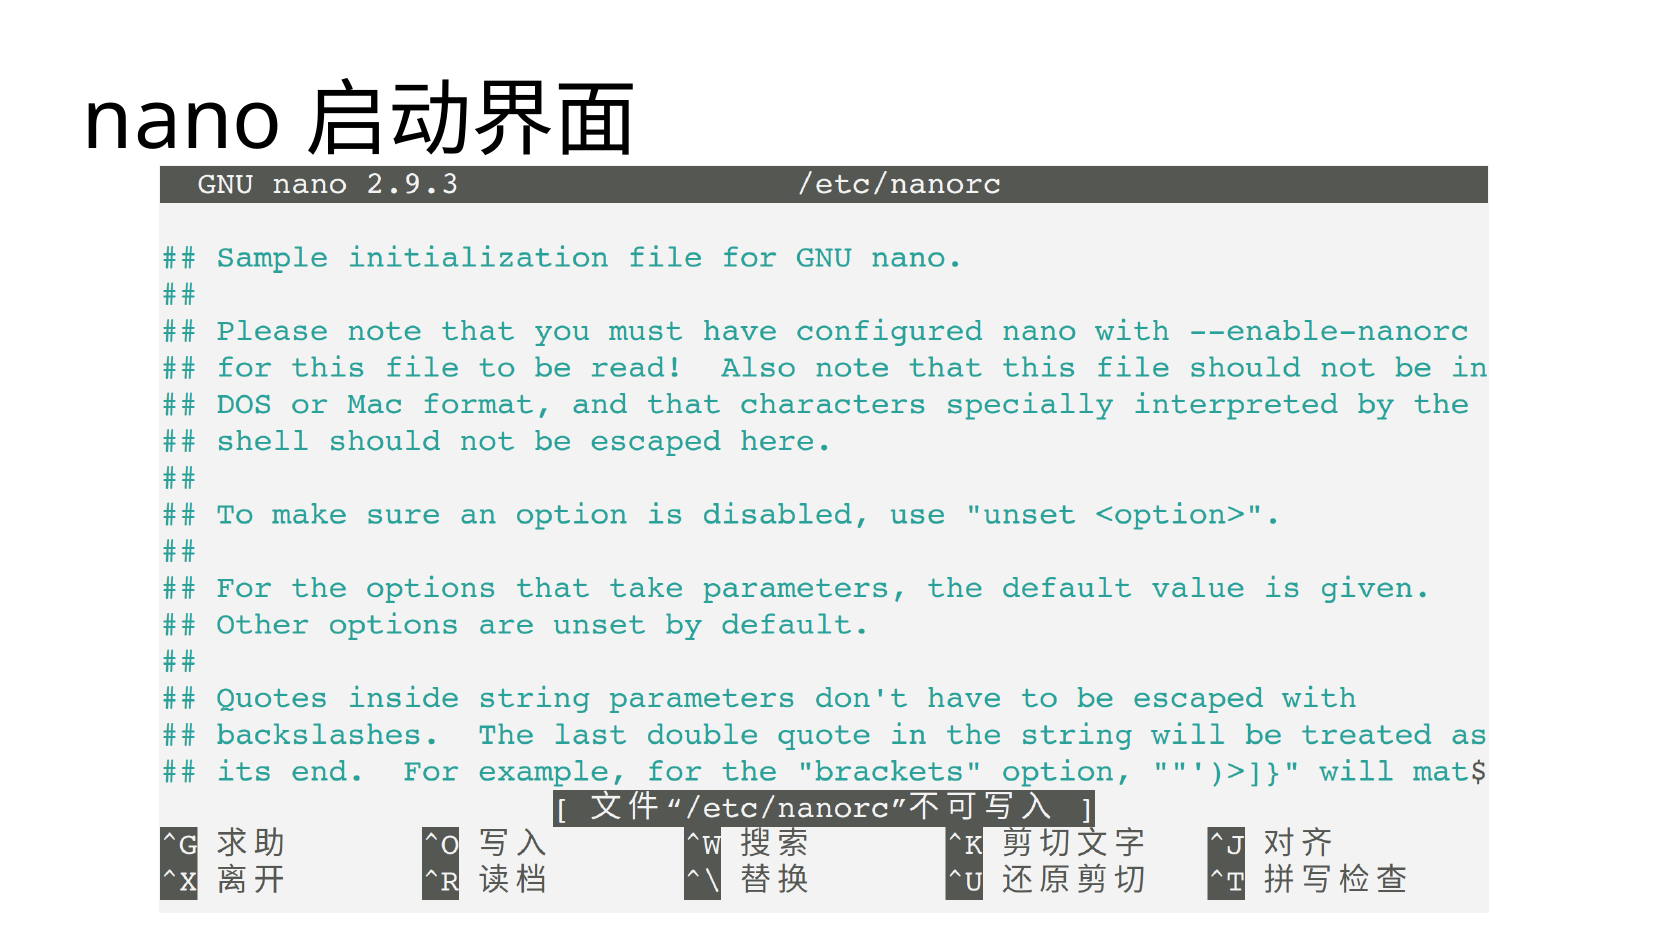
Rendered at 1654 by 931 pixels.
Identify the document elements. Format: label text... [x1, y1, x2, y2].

picture [159, 165, 1489, 913]
title nano启动界面 [82, 37, 1571, 189]
